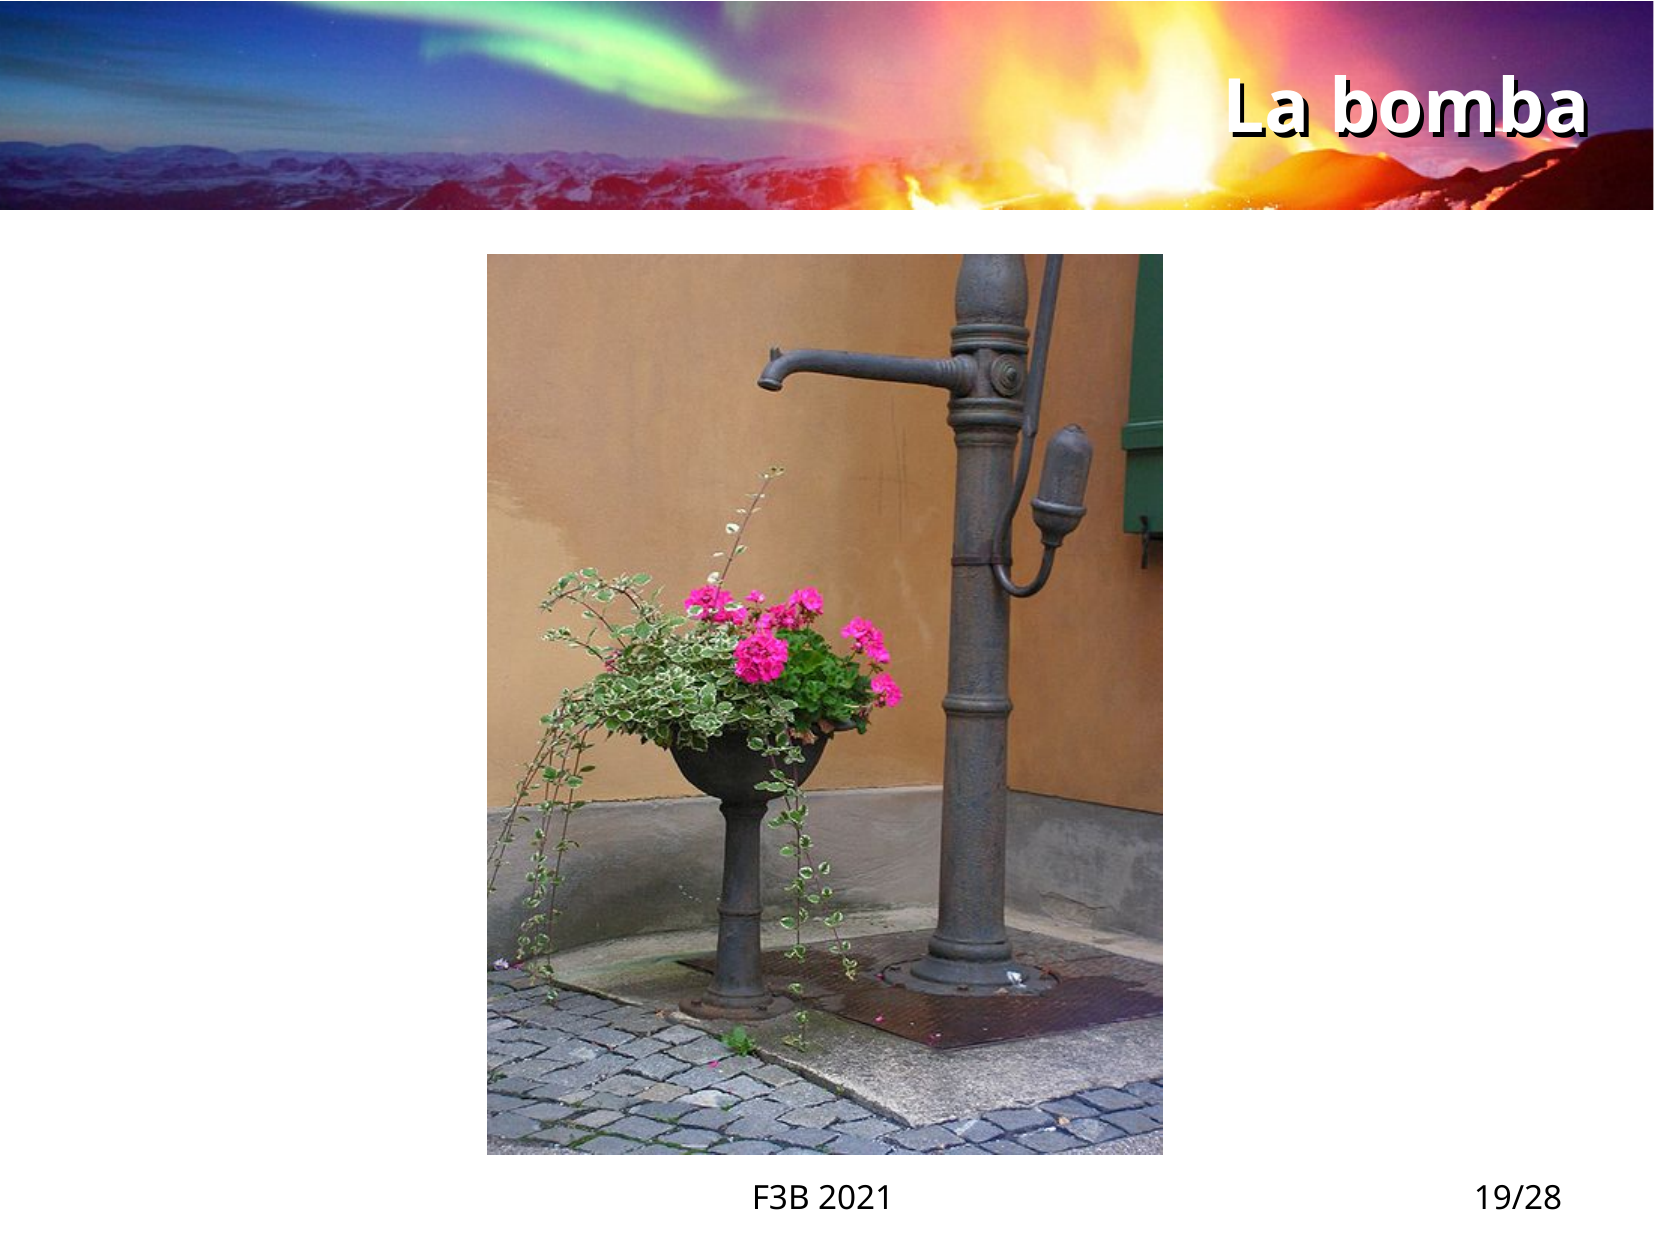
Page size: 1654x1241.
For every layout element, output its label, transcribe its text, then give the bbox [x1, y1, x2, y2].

title La bomba [45, 15, 1606, 191]
picture [487, 254, 1163, 1156]
picture [0, 1, 1654, 210]
